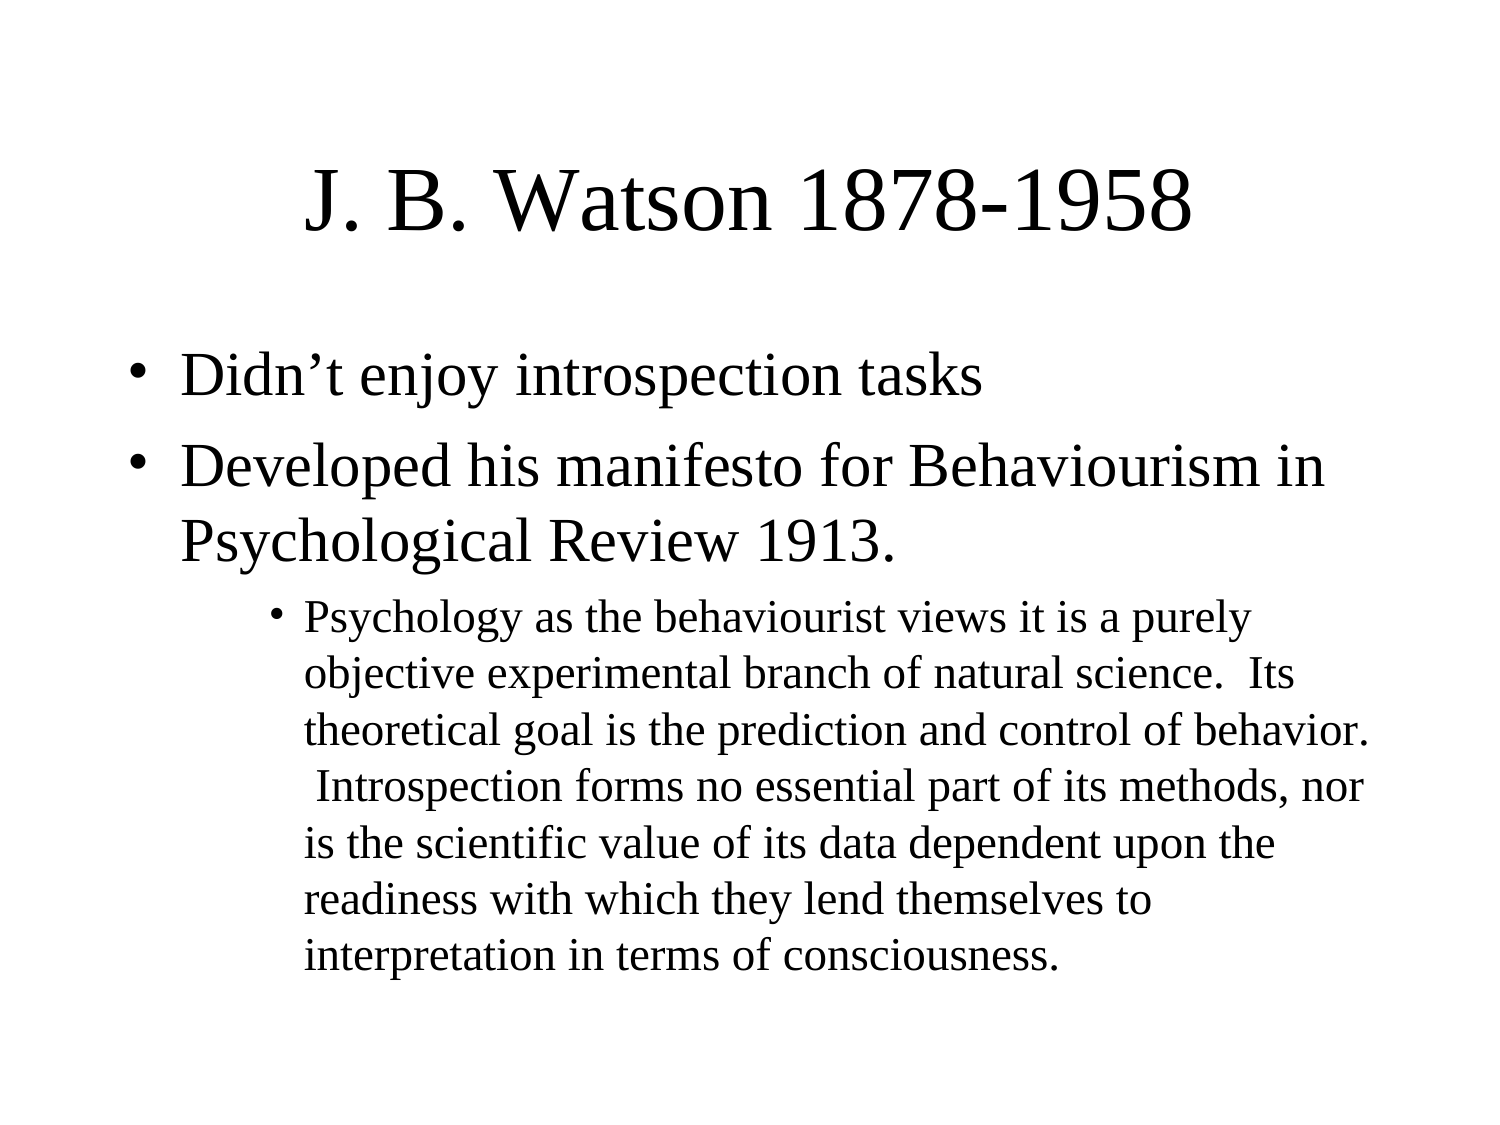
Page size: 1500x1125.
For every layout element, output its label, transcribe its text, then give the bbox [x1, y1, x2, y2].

title J. B. Watson 1878-1958 [112, 99, 1388, 288]
list Didn’t enjoy introspection tasks Developed his manifesto for Behaviourism in Psychological Review 1913. Psychology as the behaviourist views it is a purely objective experimental branch of natural science. Its theoretical goal is the prediction and control of behavior. Introspection forms no essential part of its methods, nor is the scientific value of its data dependent upon the readiness with which they lend themselves to interpretation in terms of consciousness. [112, 324, 1388, 1000]
